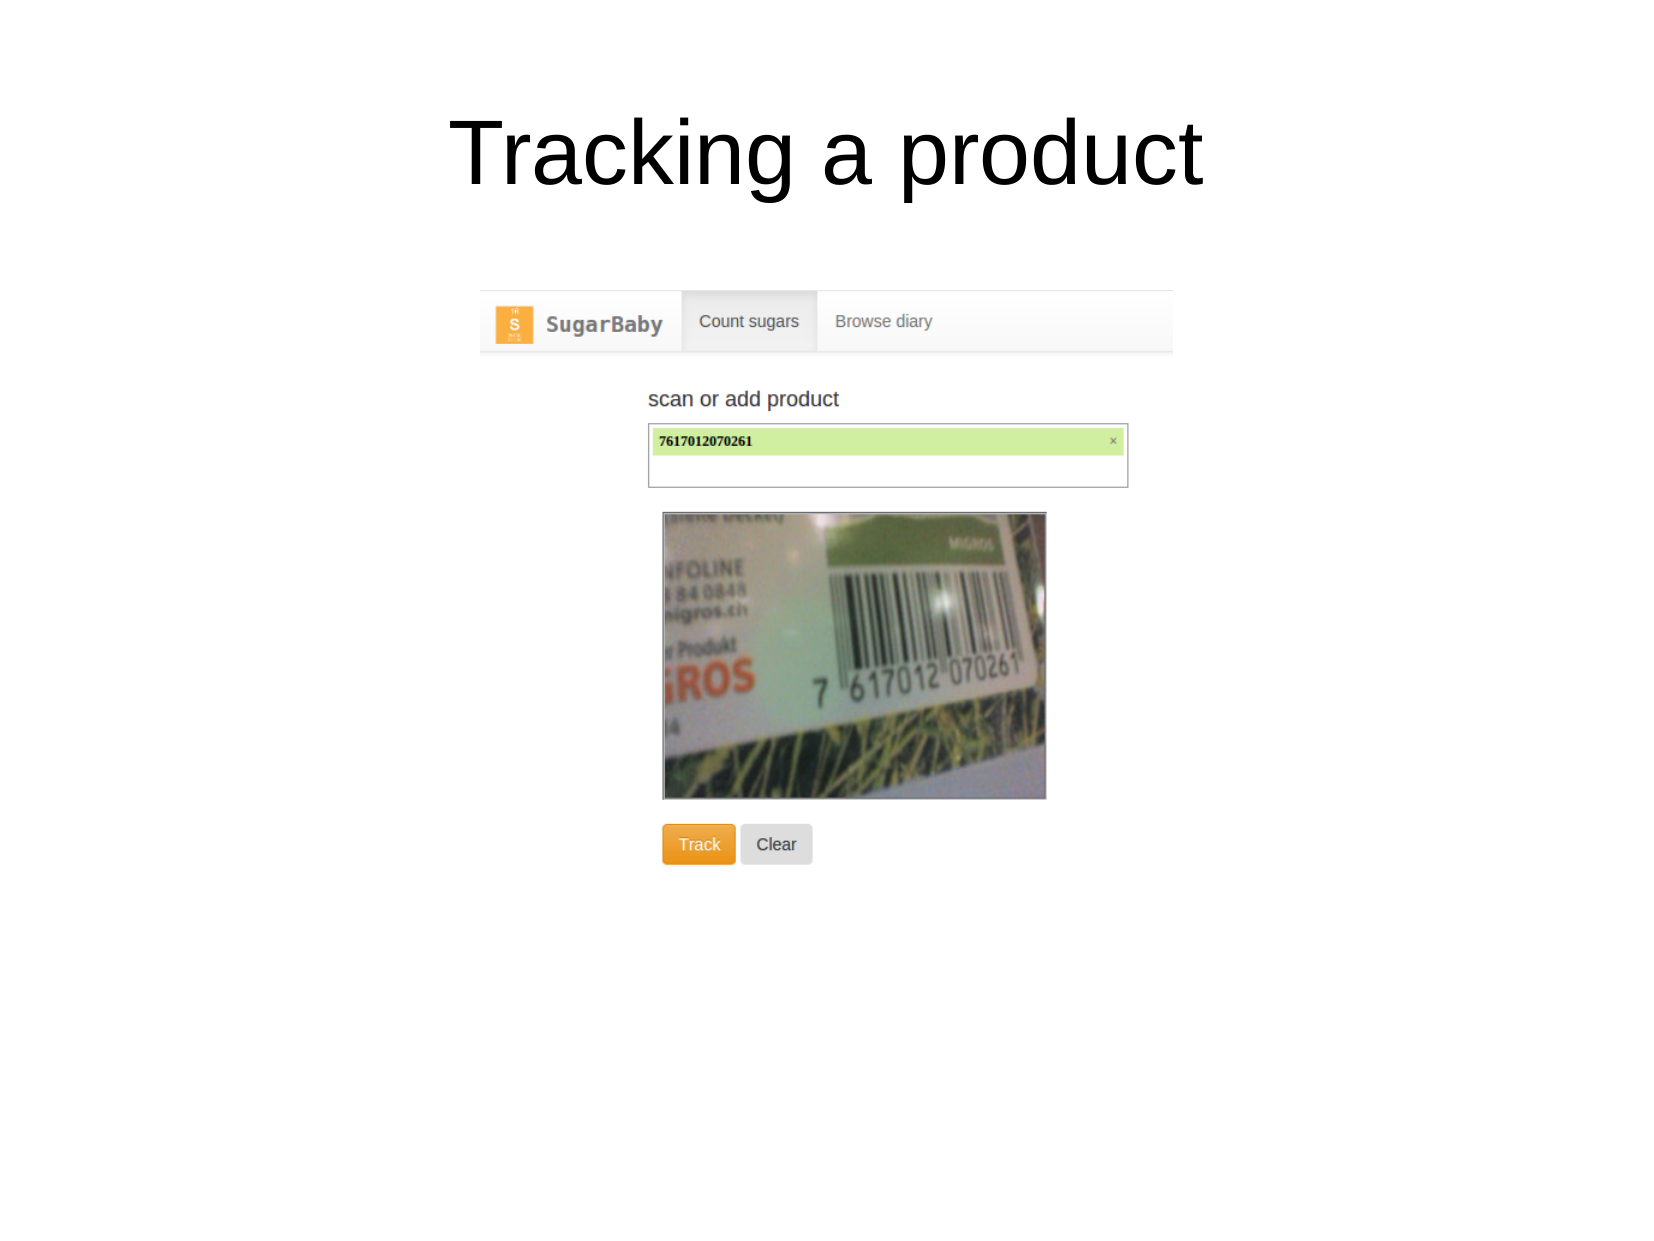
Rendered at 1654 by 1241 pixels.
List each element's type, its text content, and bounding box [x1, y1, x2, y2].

title Tracking a product [82, 49, 1571, 257]
picture [480, 290, 1173, 1010]
